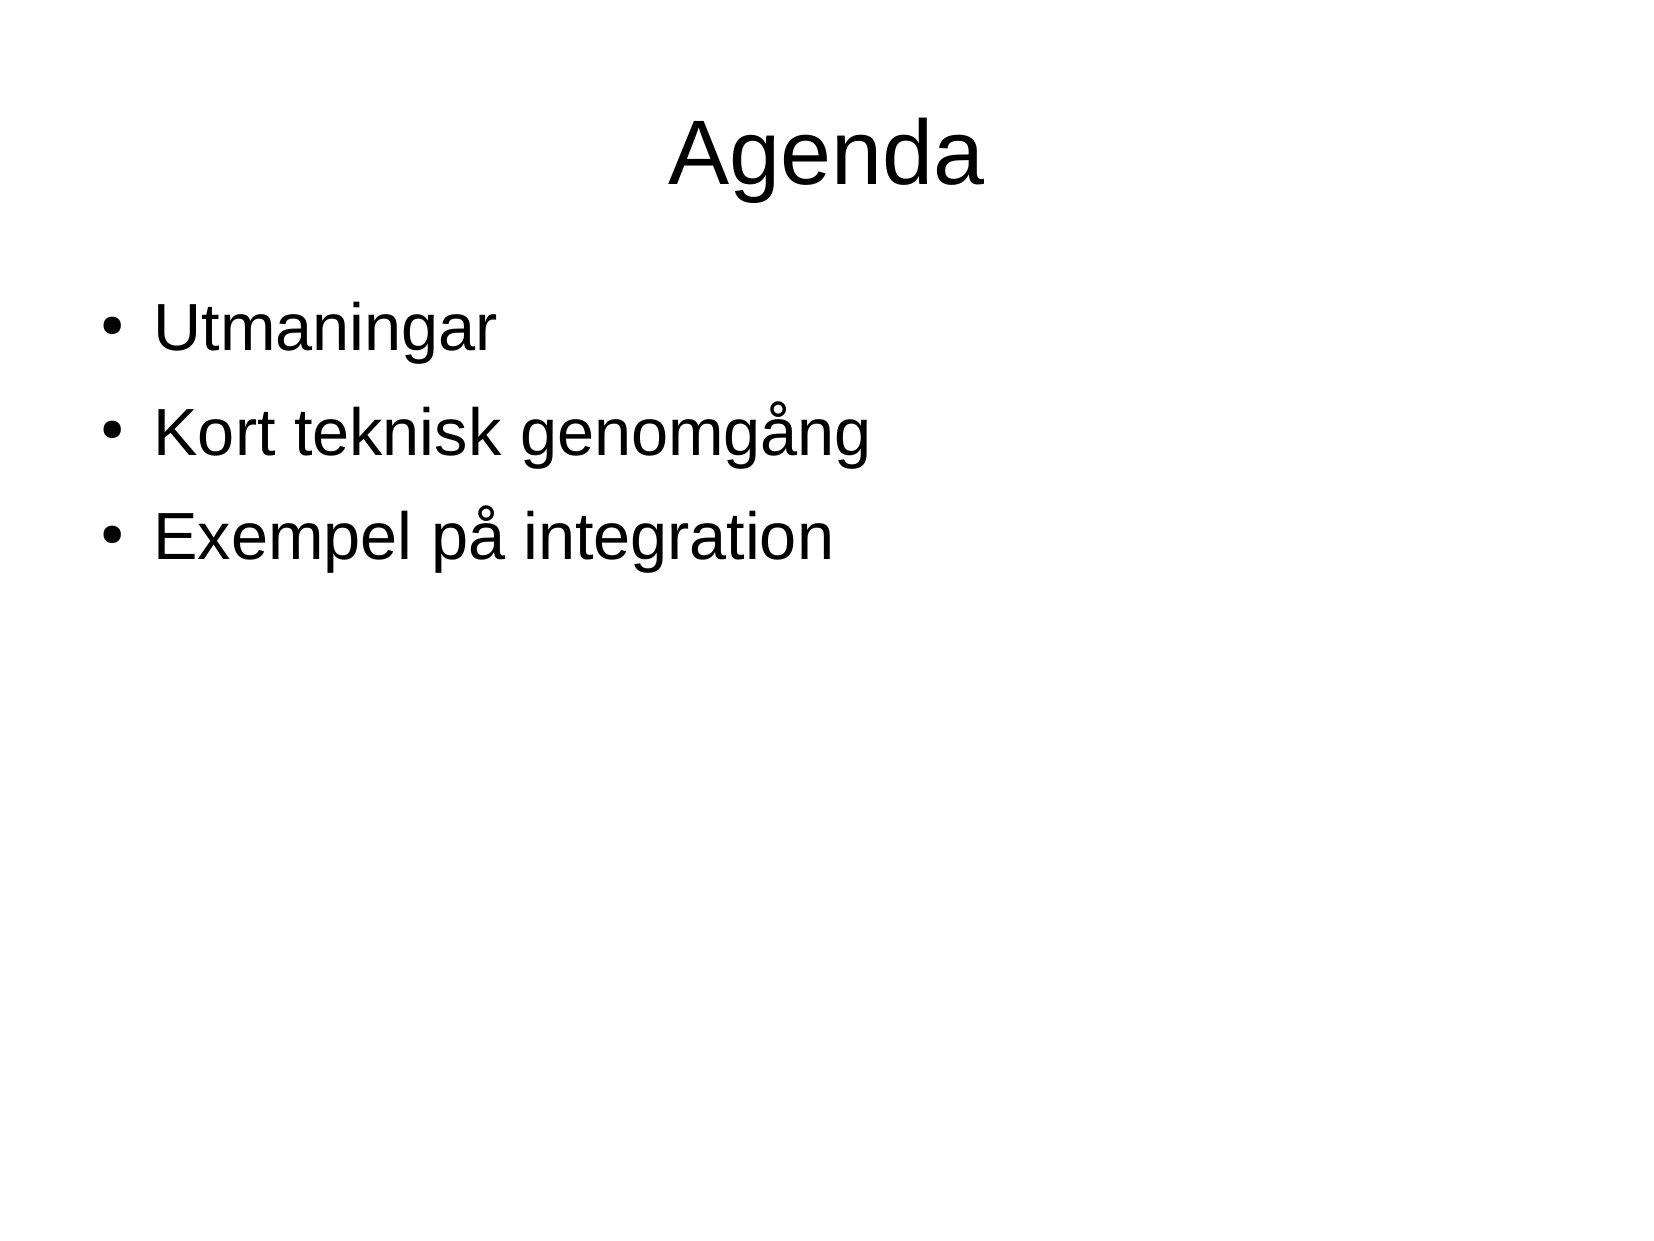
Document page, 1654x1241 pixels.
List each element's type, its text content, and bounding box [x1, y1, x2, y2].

list Utmaningar Kort teknisk genomgång Exempel på integration [82, 290, 1571, 1109]
title Agenda [82, 49, 1571, 257]
